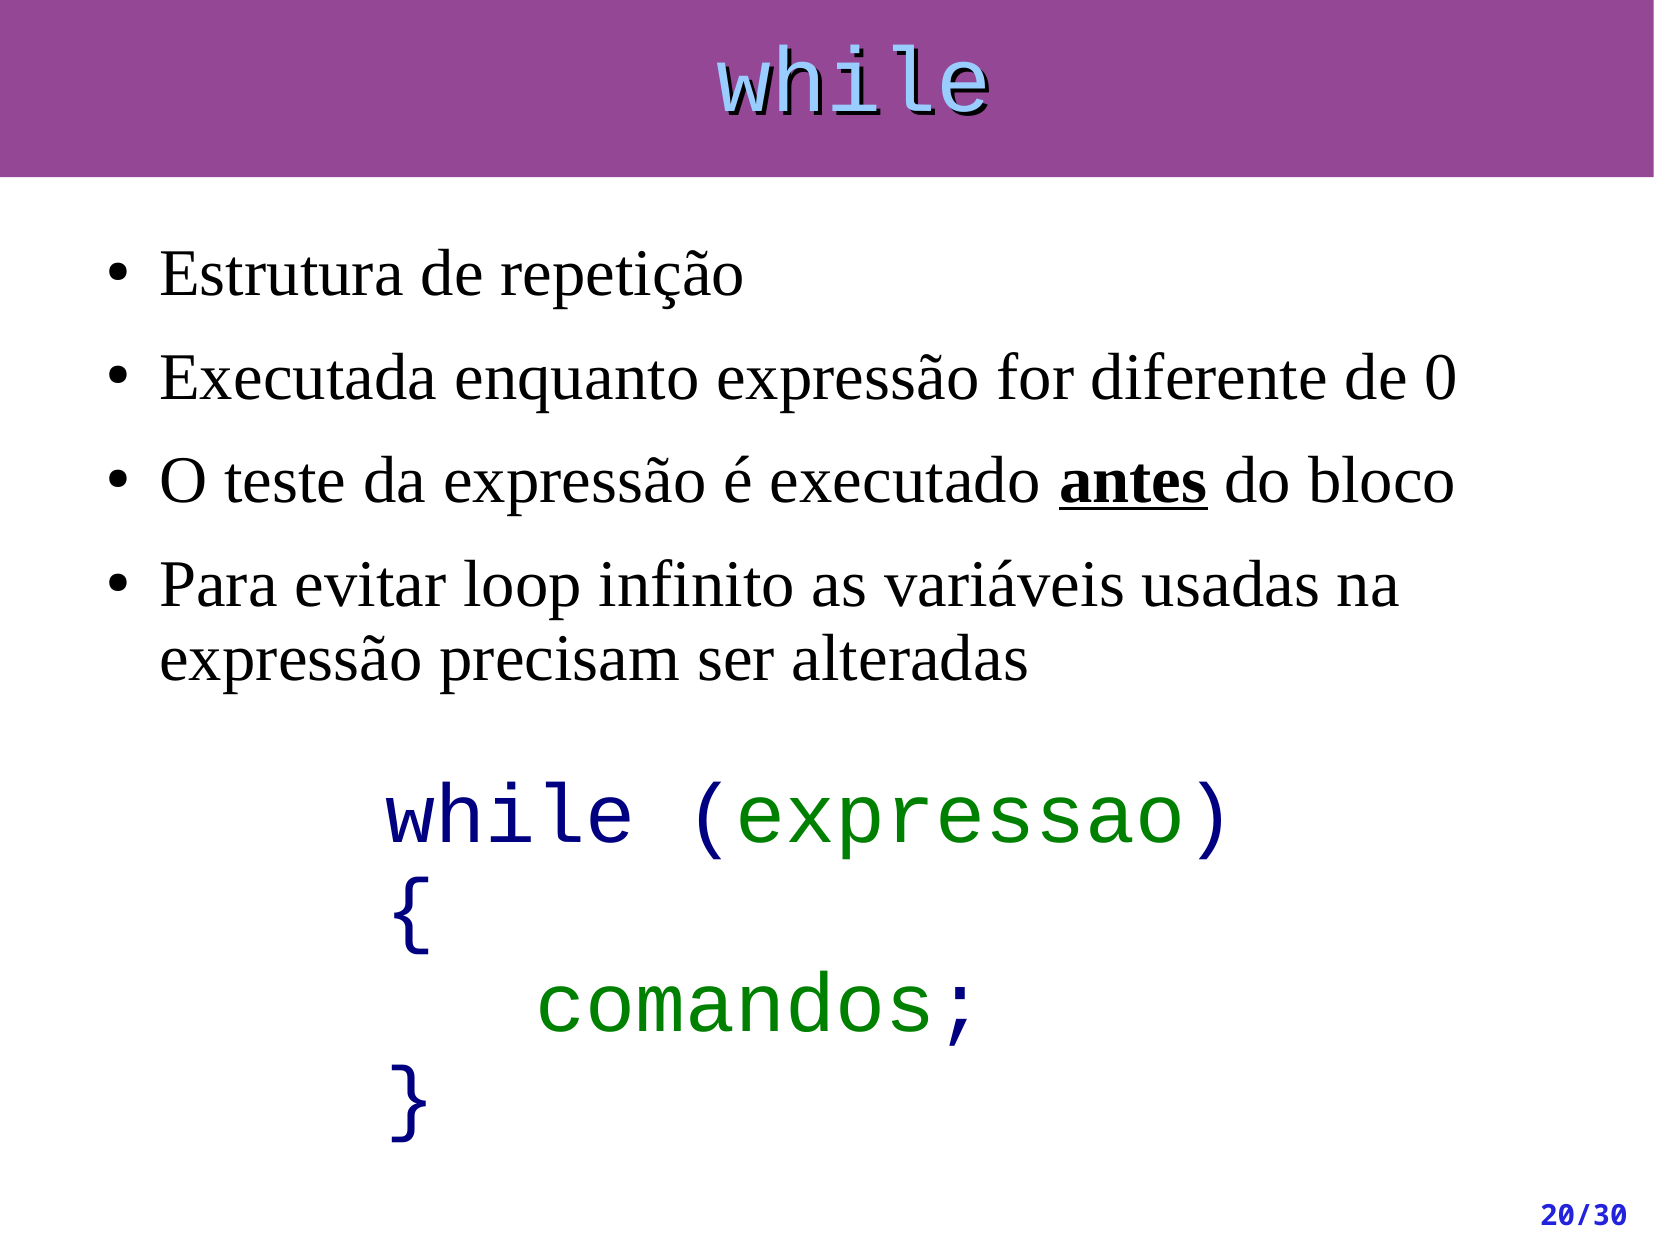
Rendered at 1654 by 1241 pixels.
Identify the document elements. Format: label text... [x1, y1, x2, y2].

list Estrutura de repetição Executada enquanto expressão for diferente de 0 O teste da expressão é executado antes do bloco Para evitar loop infinito as variáveis usadas na expressão precisam ser alteradas [88, 236, 1577, 1055]
text_box while (expressao) { comandos; } [354, 761, 1329, 1164]
title while [82, 0, 1571, 176]
